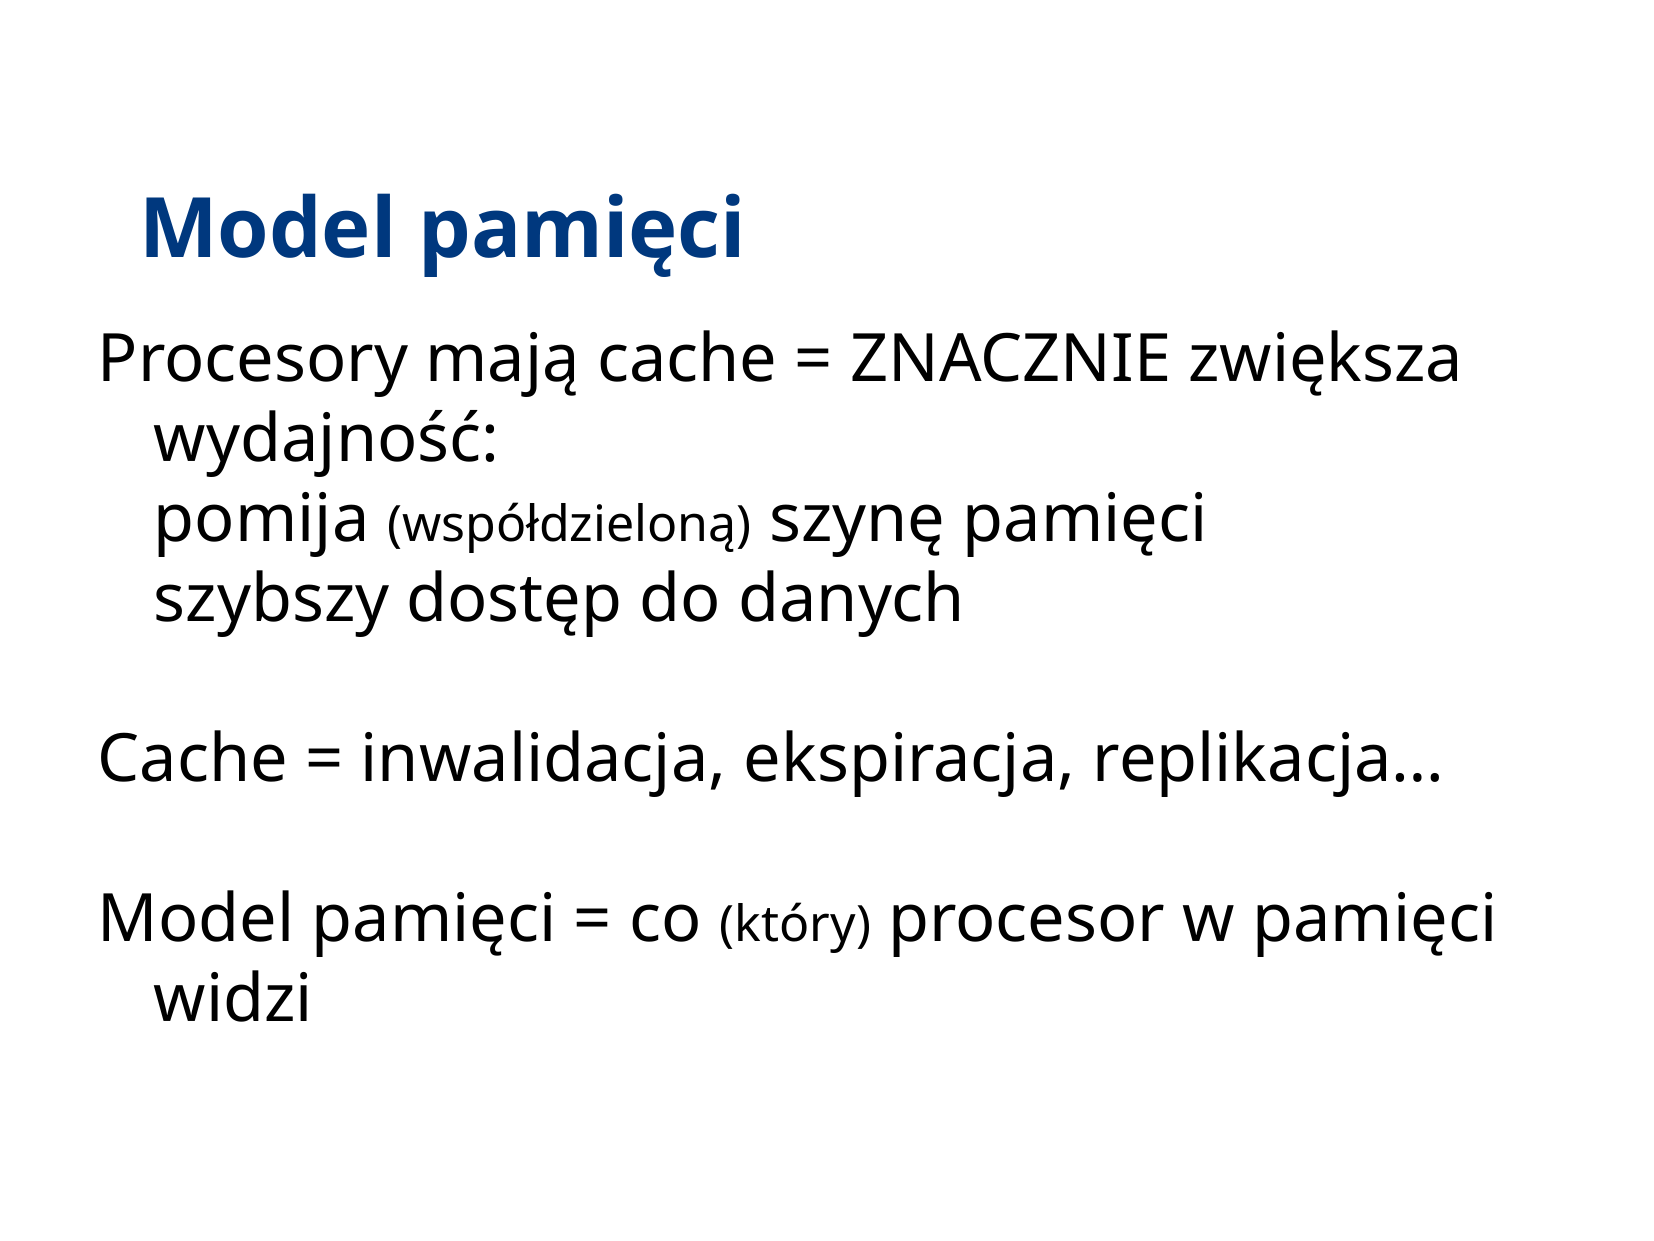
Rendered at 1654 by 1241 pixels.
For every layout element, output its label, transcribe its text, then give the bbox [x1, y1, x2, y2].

list Procesory mają cache = ZNACZNIE zwiększa wydajność: pomija (współdzieloną) szynę pamięci szybszy dostęp do danych Cache = inwalidacja, ekspiracja, replikacja… Model pamięci = co (który) procesor w pamięci widzi [82, 299, 1571, 1176]
title Model pamięci [82, 49, 1571, 290]
